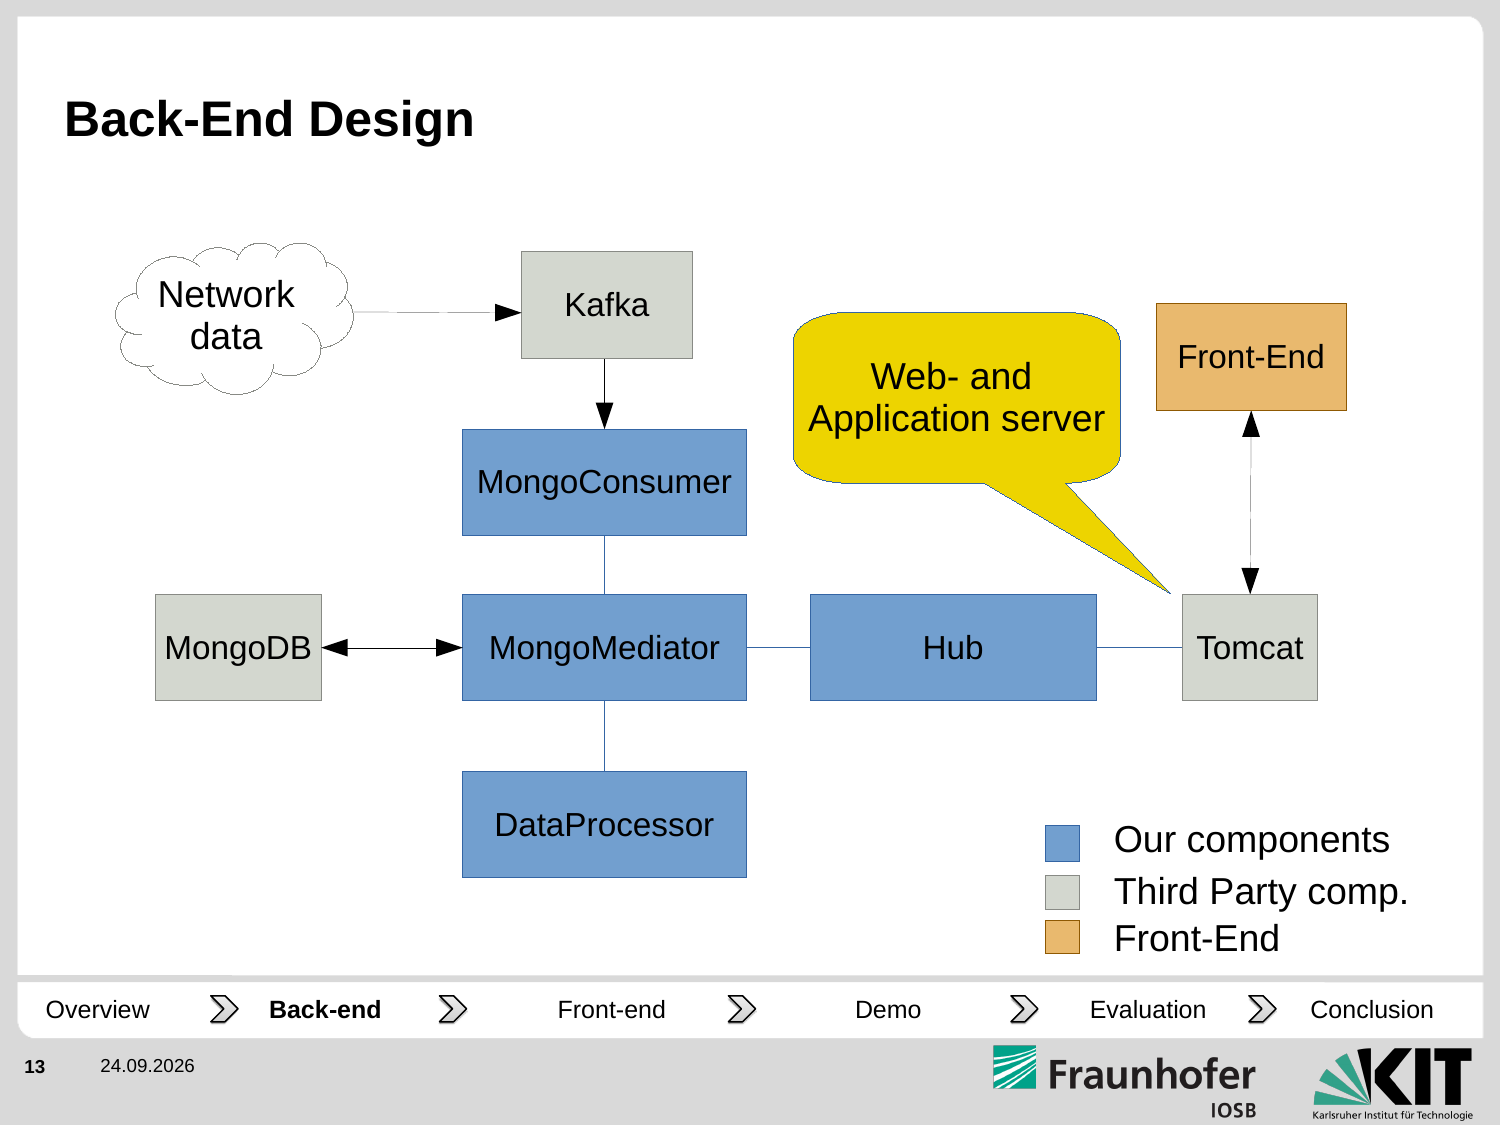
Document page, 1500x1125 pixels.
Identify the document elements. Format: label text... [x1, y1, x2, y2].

text_box Overview [30, 986, 194, 1031]
text_box MongoDB [155, 594, 322, 701]
text_box [439, 995, 467, 1022]
text_box [1010, 995, 1038, 1022]
text_box Evaluation [1075, 986, 1222, 1031]
text_box DataProcessor [462, 771, 747, 878]
text_box Front-end [542, 986, 682, 1031]
picture [0, 0, 1500, 1125]
text_box Conclusion [1295, 986, 1500, 1031]
text_box Third Party comp. [1099, 863, 1425, 920]
text_box MongoMediator [462, 594, 747, 701]
text_box [210, 995, 238, 1022]
text_box 17.04.2019 [100, 1053, 272, 1113]
text_box Hub [810, 594, 1097, 701]
text_box Demo [840, 986, 937, 1031]
text_box Kafka [521, 251, 693, 359]
text_box Tomcat [1182, 594, 1318, 701]
title Back-End Design [64, 54, 1198, 147]
text_box Our components [1099, 810, 1406, 863]
text_box MongoConsumer [462, 429, 747, 536]
text_box [1045, 920, 1080, 954]
text_box [1248, 995, 1277, 1022]
text_box Front-End [1099, 910, 1296, 967]
text_box Back-end [254, 986, 418, 1031]
text_box [728, 995, 756, 1022]
text_box [1045, 875, 1080, 910]
text_box [1045, 825, 1080, 862]
text_box Web- and Application server [793, 312, 1171, 594]
text_box Front-End [1156, 303, 1347, 411]
text_box Network data [115, 243, 354, 395]
